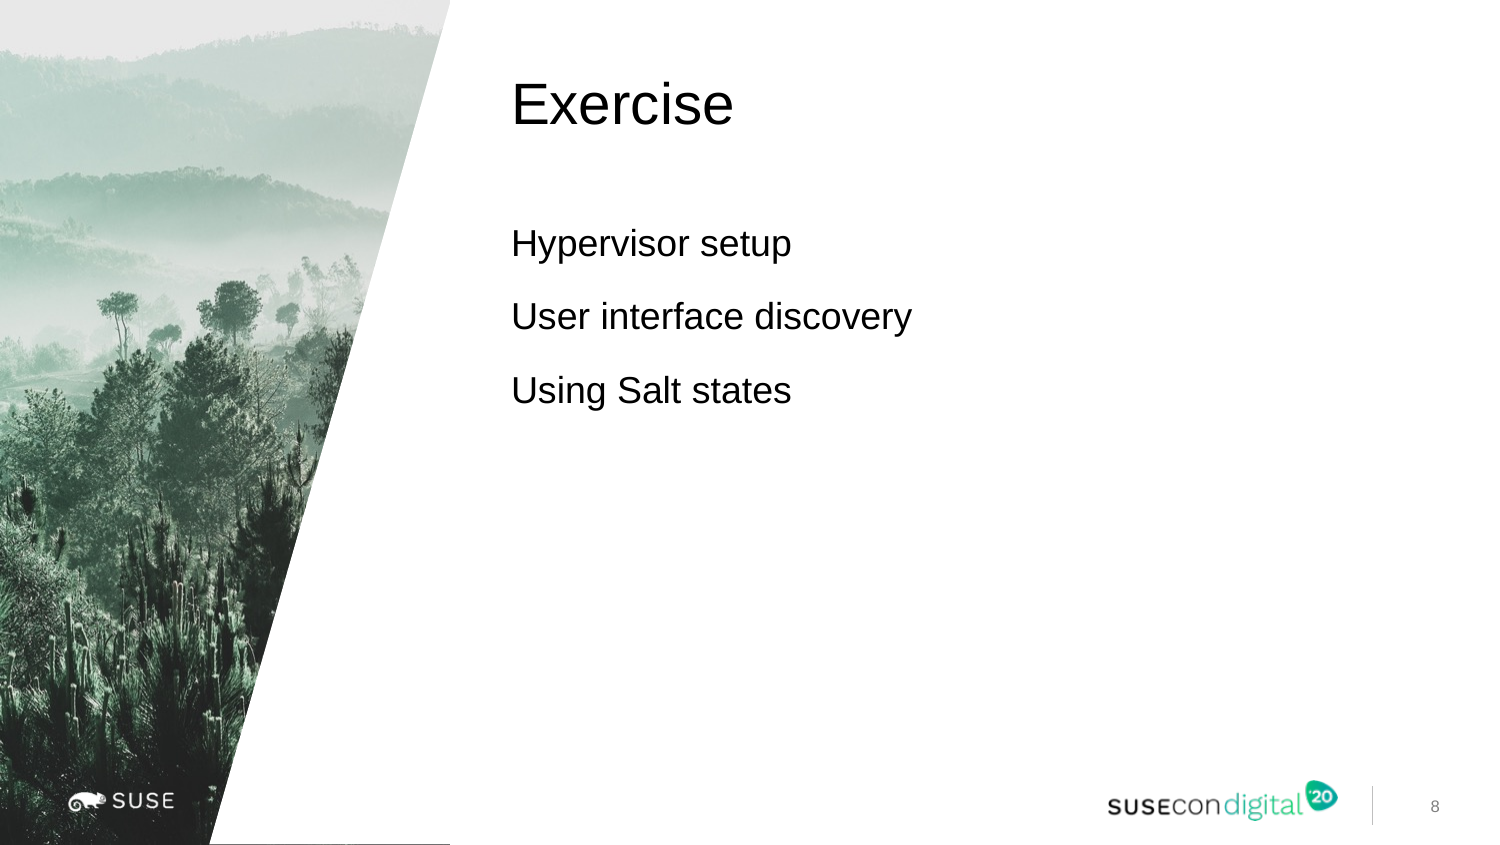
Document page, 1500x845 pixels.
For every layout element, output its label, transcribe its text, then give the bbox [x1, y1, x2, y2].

title Exercise [496, 66, 1453, 151]
list Hypervisor setup User interface discovery Using Salt states [496, 188, 1453, 756]
picture [1108, 780, 1338, 821]
picture [0, 0, 450, 845]
